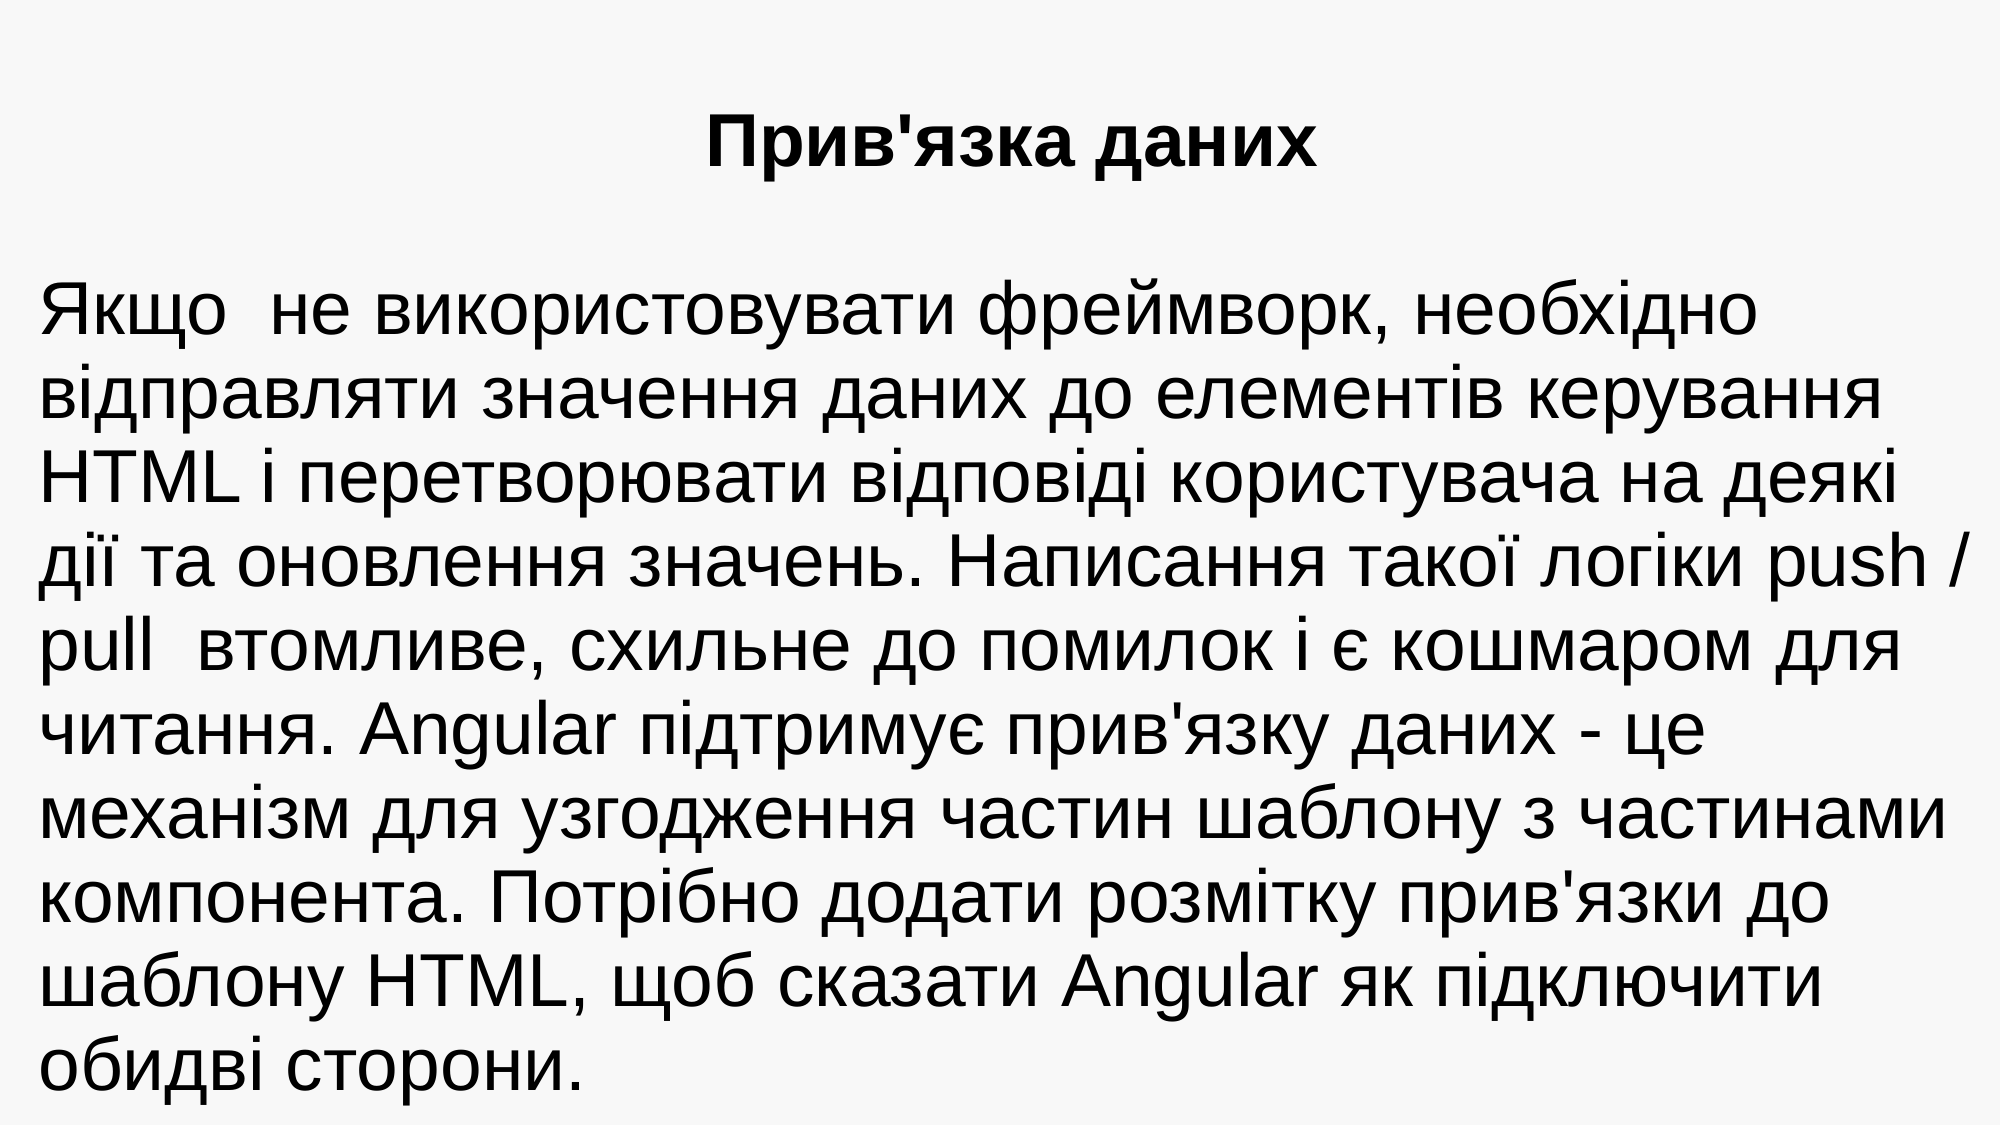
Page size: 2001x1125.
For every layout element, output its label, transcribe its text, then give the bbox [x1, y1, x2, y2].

text_box Прив'язка даних Якщо не використовувати фреймворк, необхідно відправляти значення даних до елементів керування HTML і перетворювати відповіді користувача на деякі дії та оновлення значень. Написання такої логіки push / pull втомливе, схильне до помилок і є кошмаром для читання. Angular підтримує прив'язку даних - це механізм для узгодження частин шаблону з частинами компонента. Потрібно додати розмітку прив'язки до шаблону HTML, щоб сказати Angular як підключити обидві сторони. [23, 91, 2000, 1125]
